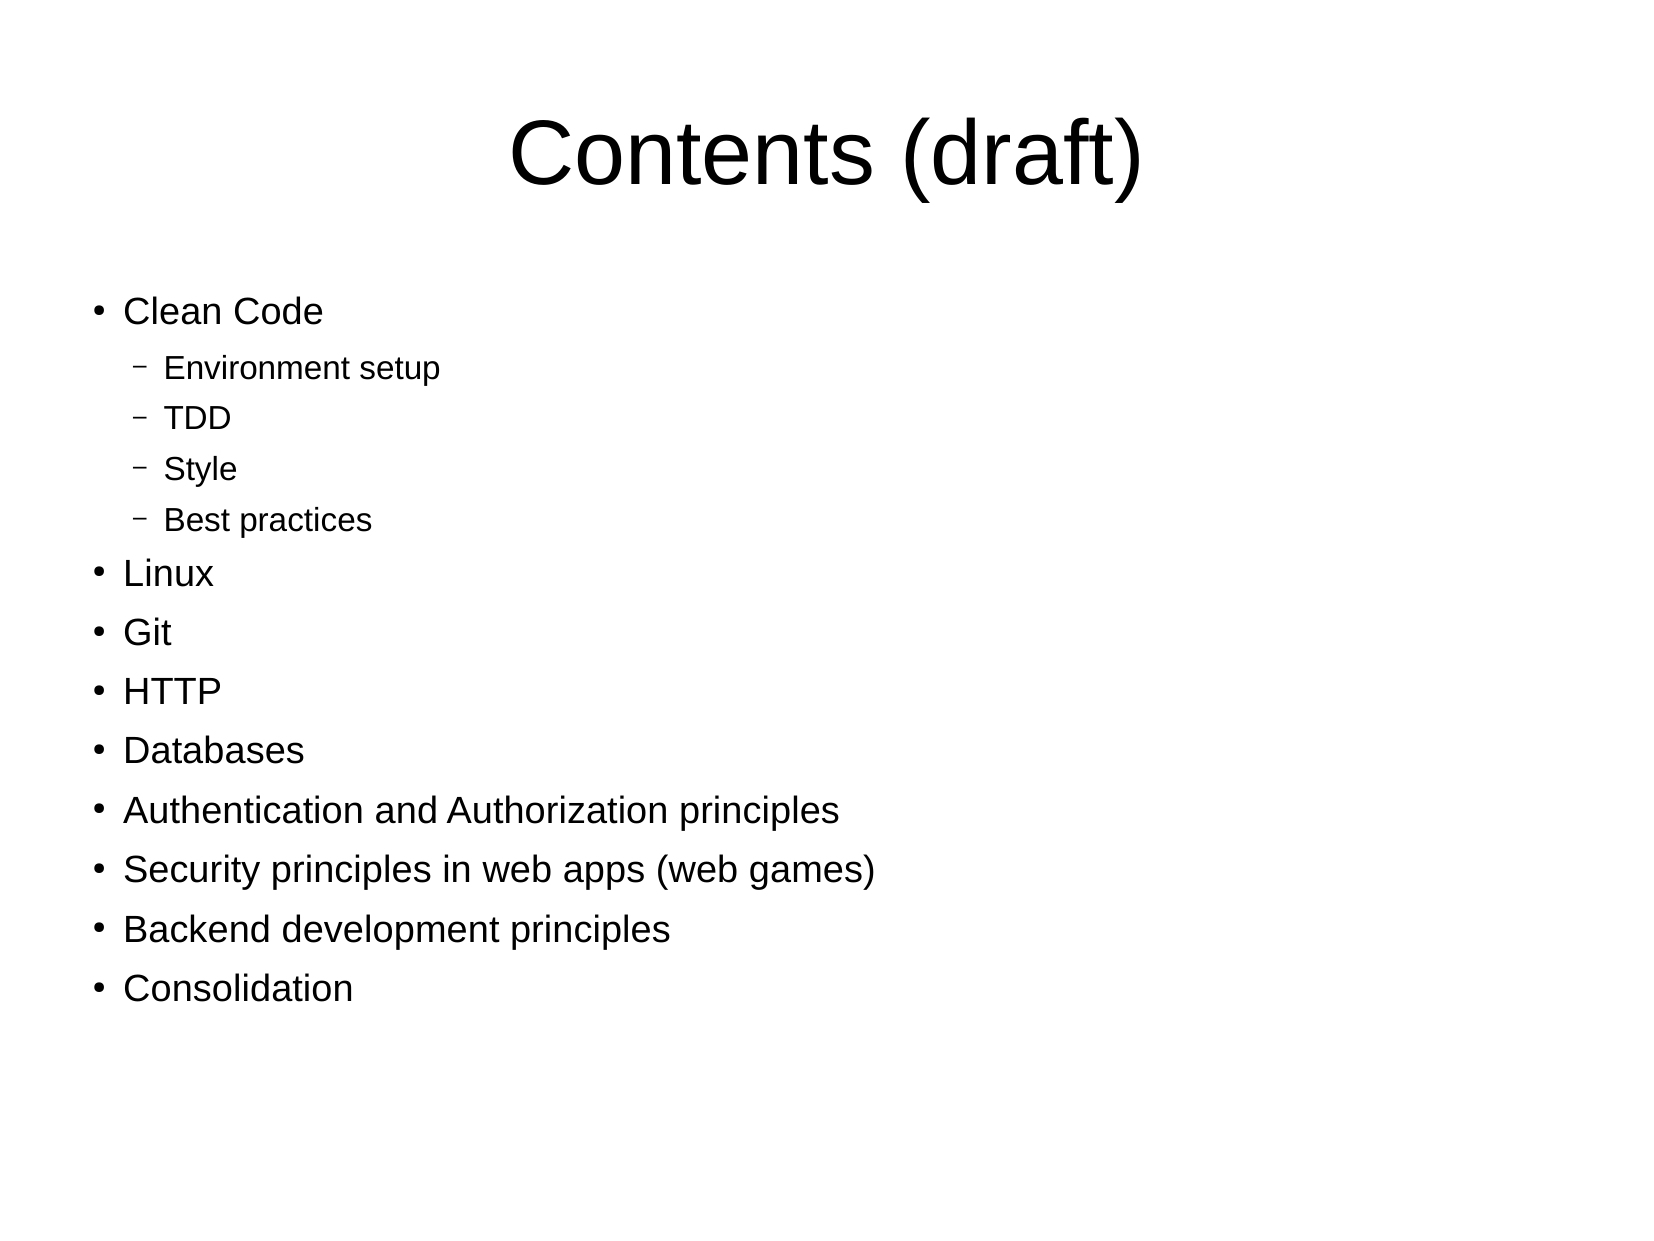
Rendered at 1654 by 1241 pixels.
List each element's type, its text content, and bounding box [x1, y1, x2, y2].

title Contents (draft) [82, 49, 1571, 257]
list Clean Code Environment setup TDD Style Best practices Linux Git HTTP Databases Authentication and Authorization principles Security principles in web apps (web games) Backend development principles Consolidation [82, 290, 1571, 1010]
